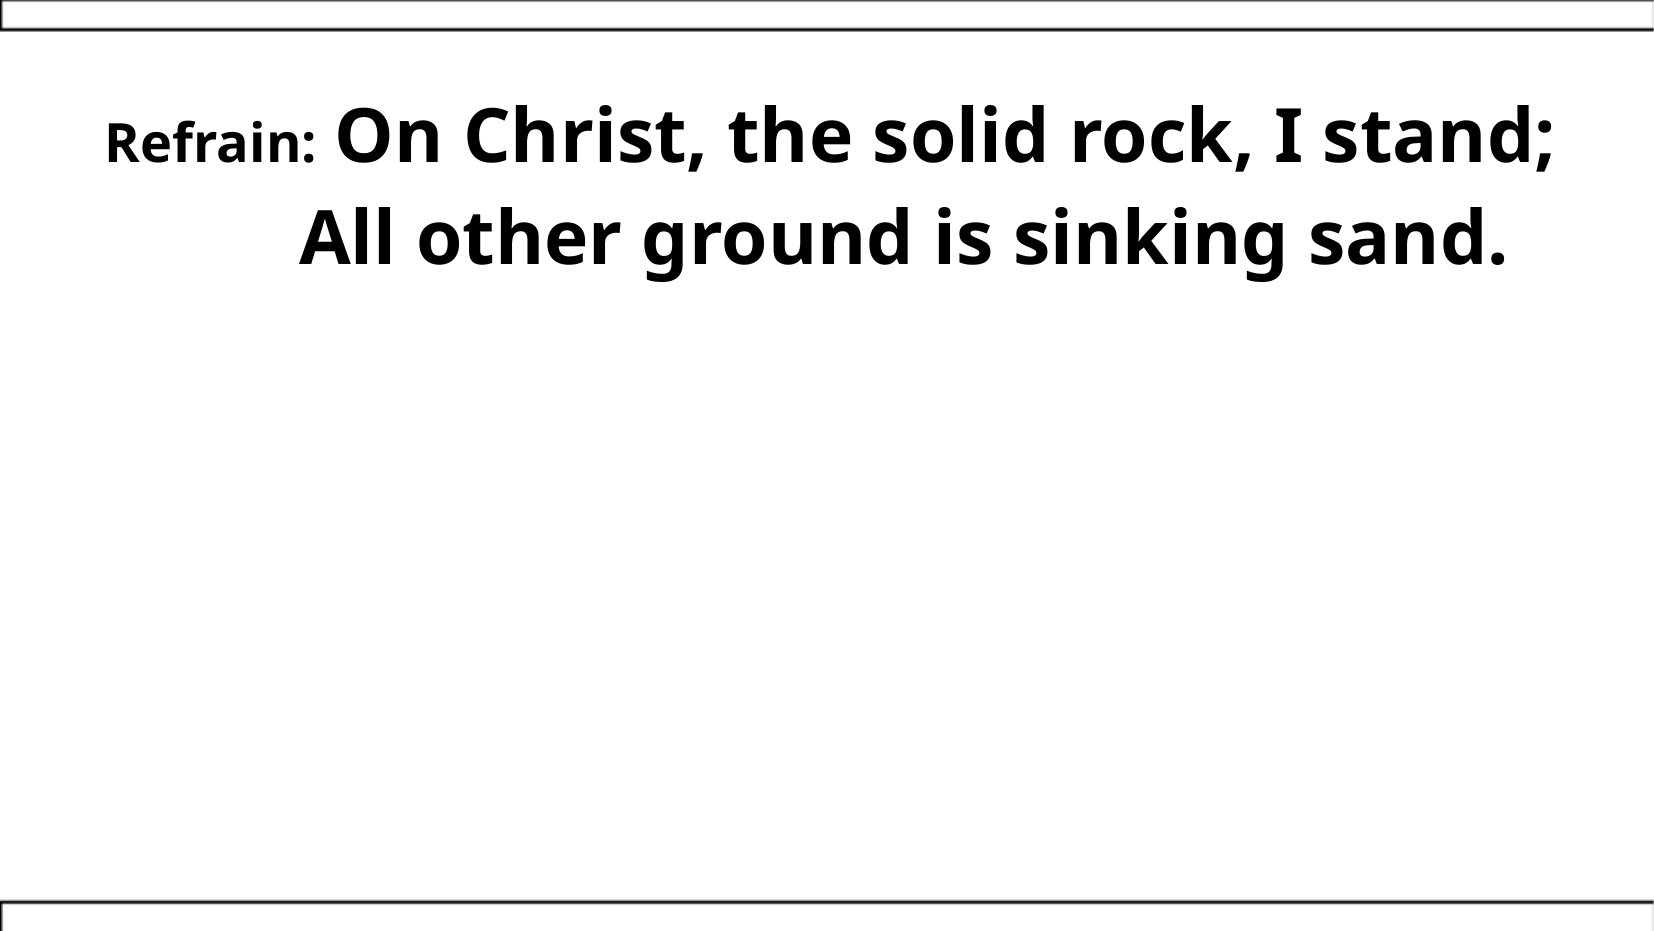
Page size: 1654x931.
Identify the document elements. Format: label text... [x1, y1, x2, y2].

picture [0, 0, 1654, 931]
text_box Refrain: On Christ, the solid rock, I stand; All other ground is sinking sand. [90, 75, 1576, 290]
